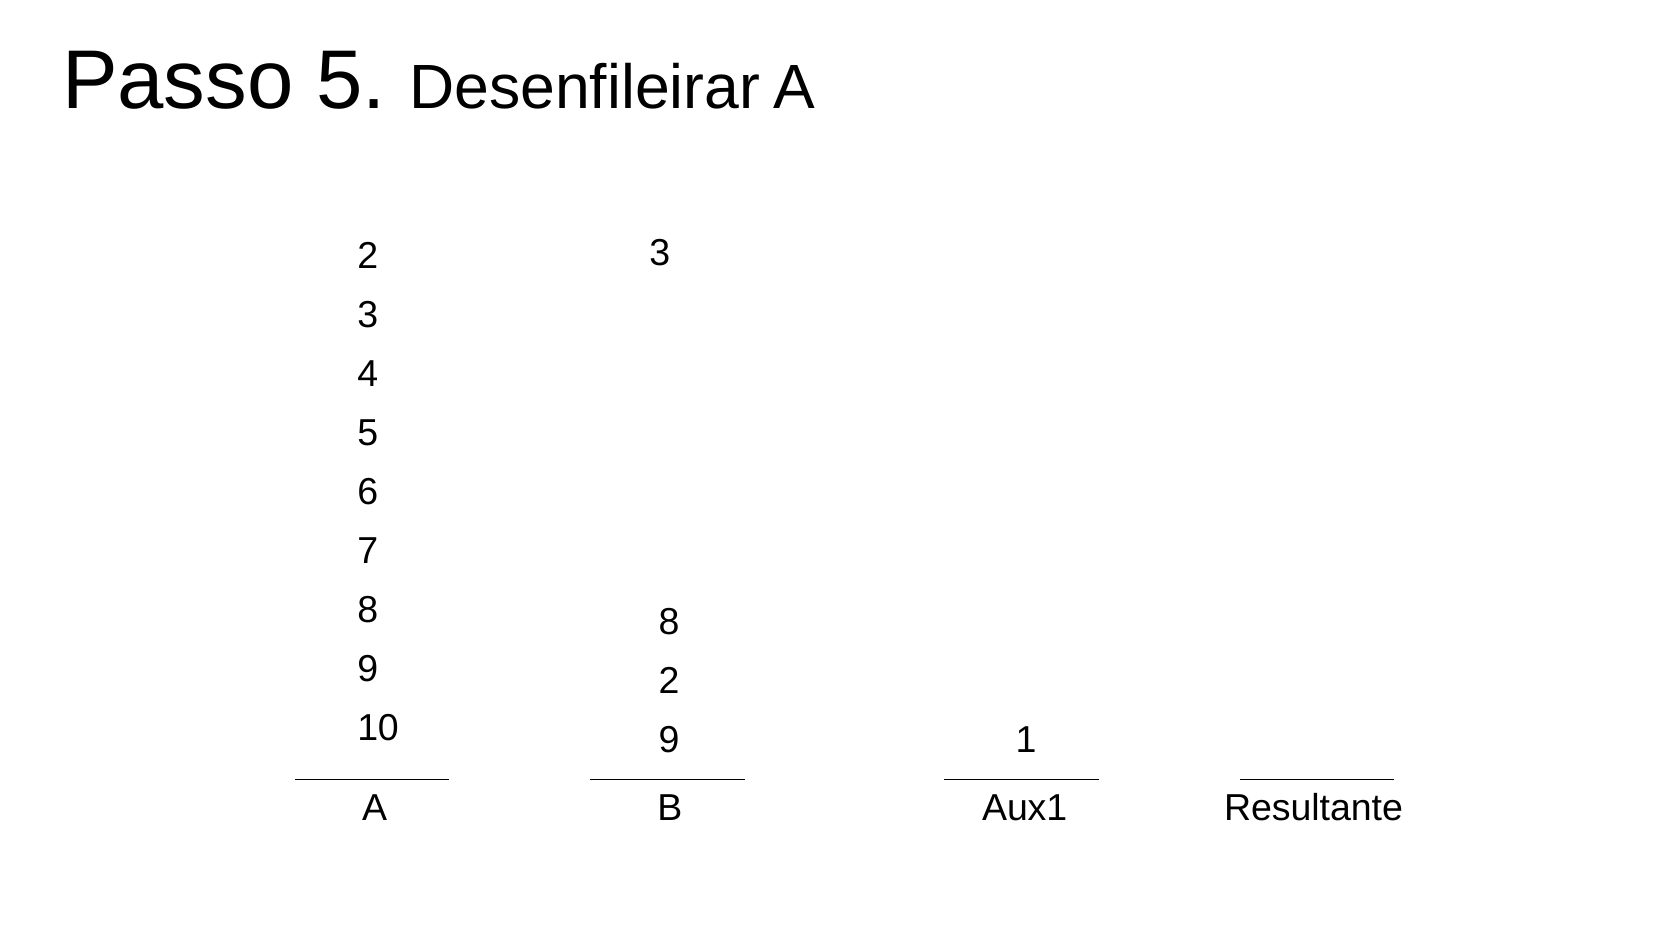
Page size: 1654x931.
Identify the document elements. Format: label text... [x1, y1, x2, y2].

text_box Resultante [1209, 779, 1418, 837]
text_box Aux1 [967, 780, 1083, 837]
text_box 9 [342, 640, 393, 697]
text_box 7 [342, 521, 393, 579]
text_box 6 [342, 462, 393, 520]
text_box 8 [342, 580, 393, 638]
text_box B [642, 780, 698, 837]
text_box 5 [342, 403, 393, 461]
text_box 8 [643, 592, 695, 650]
text_box 1 [1000, 710, 1052, 768]
text_box 3 [634, 224, 686, 282]
text_box 10 [342, 699, 426, 756]
text_box A [347, 779, 508, 837]
text_box Passo 5. Desenfileirar A [47, 25, 1607, 274]
text_box 2 [643, 651, 695, 709]
text_box 3 [342, 285, 393, 343]
text_box 4 [342, 344, 393, 402]
text_box 2 [342, 226, 393, 284]
text_box 9 [643, 710, 695, 768]
